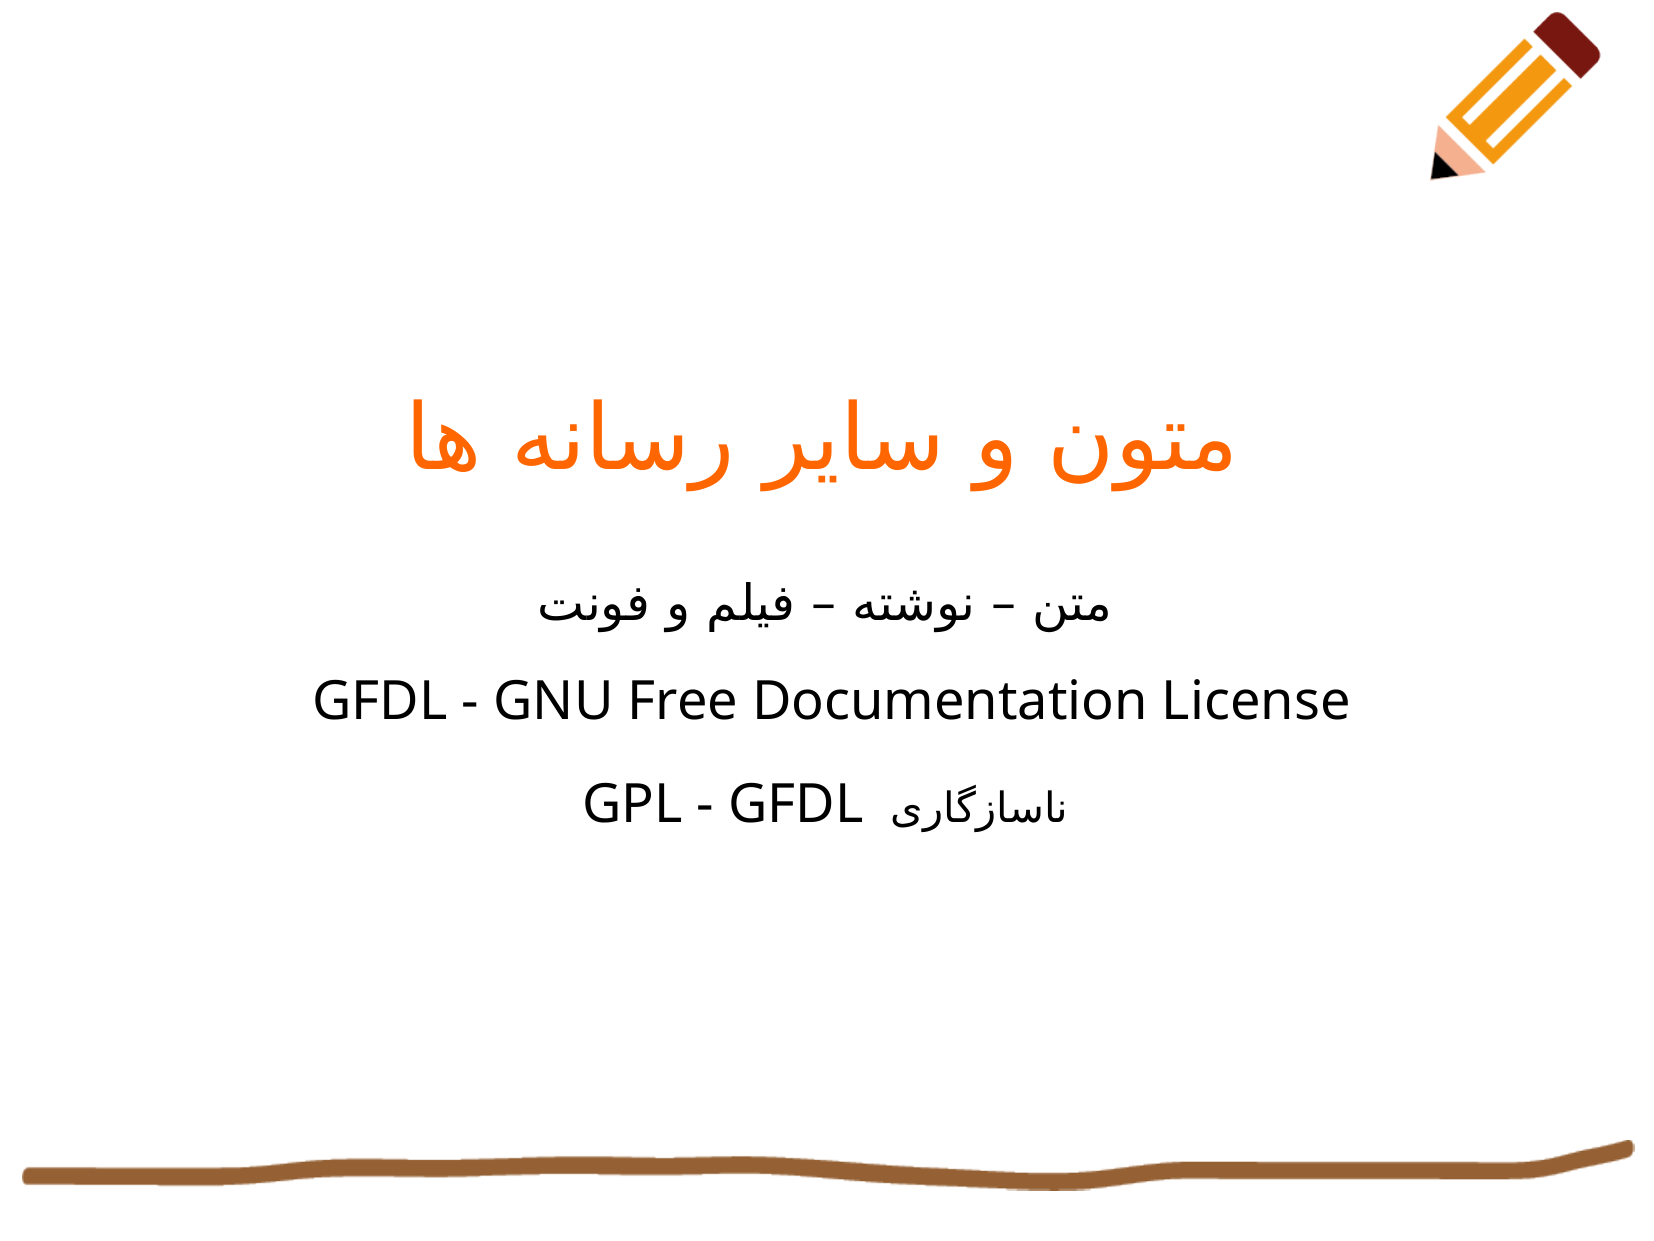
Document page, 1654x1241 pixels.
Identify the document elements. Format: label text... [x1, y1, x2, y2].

picture [22, 1140, 1635, 1191]
picture [1430, 12, 1601, 181]
title متون و سایر رسانه ها [150, 375, 1497, 501]
list متن – نوشته – فیلم و فونت GFDL - GNU Free Documentation License ناسازگاری GPL - GFDL [150, 573, 1572, 961]
